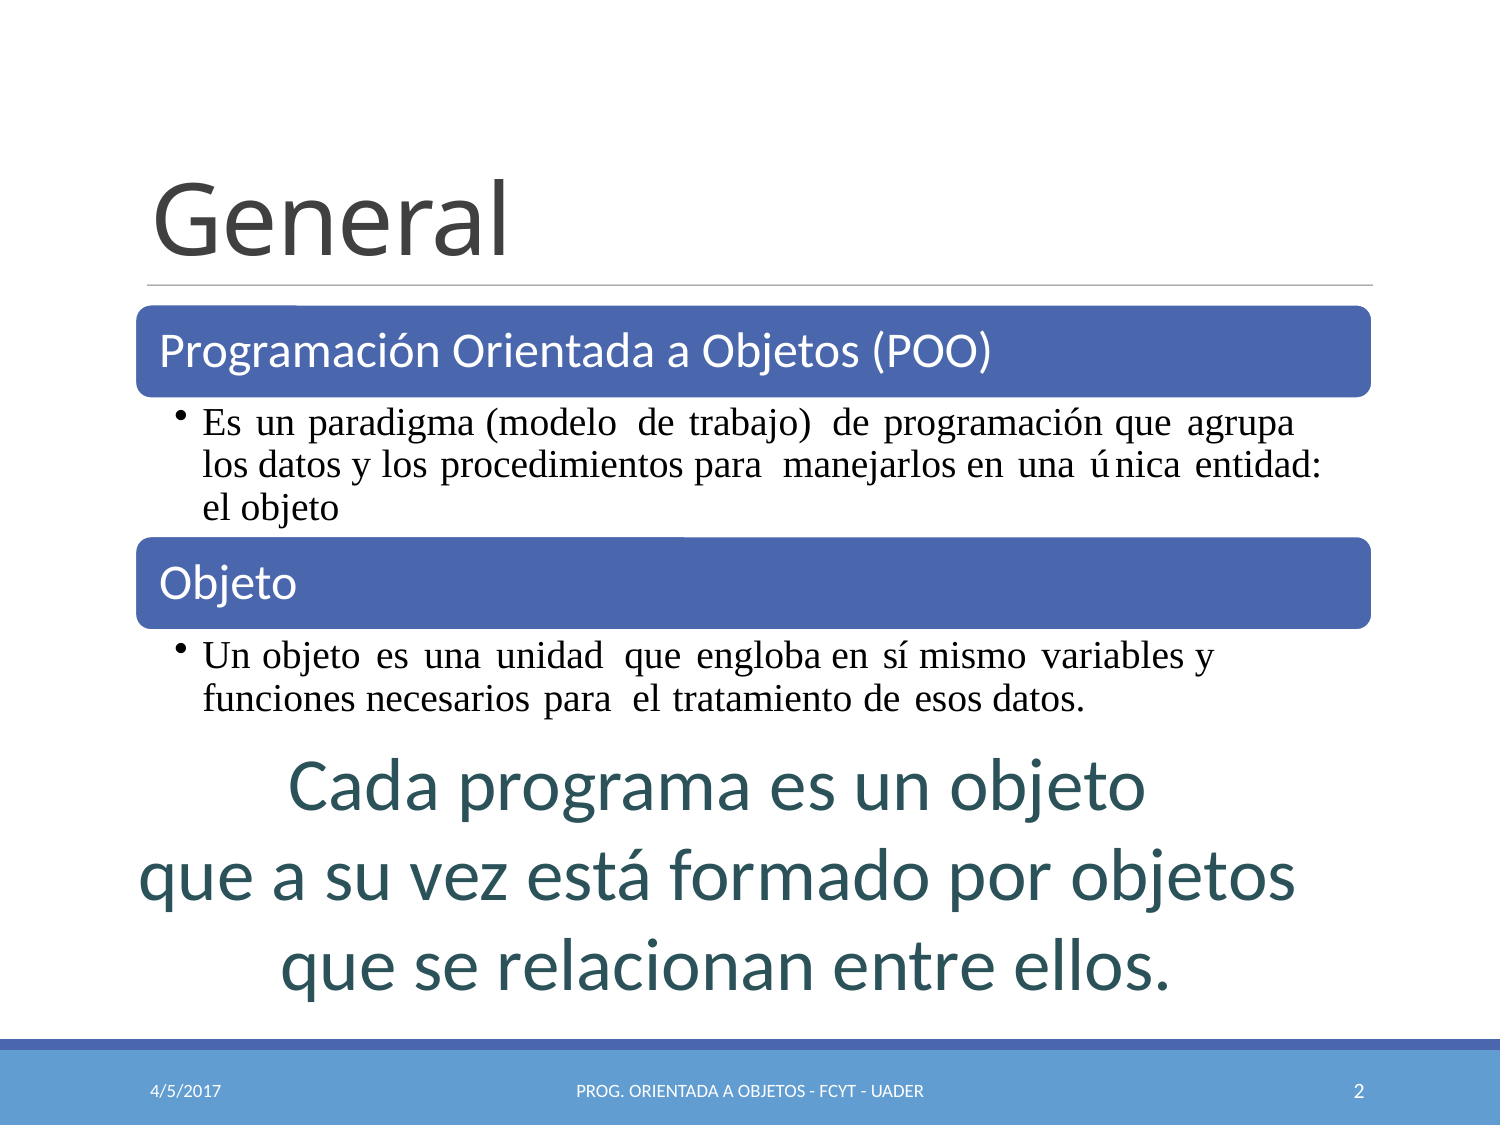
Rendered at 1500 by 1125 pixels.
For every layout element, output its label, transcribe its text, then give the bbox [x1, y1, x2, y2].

slide_number <número> [1218, 1059, 1380, 1120]
text_box Programación Orientada a Objetos (POO) [134, 304, 1373, 396]
title General [135, 47, 1373, 284]
text_box Cada programa es un objeto que a su vez está formado por objetos que se relacionan entre ellos. [123, 728, 1331, 1014]
text_box Es un paradigma (modelo de trabajo) de programación que agrupa los datos y los procedimientos para manejarlos en una única entidad: el objeto [134, 396, 1373, 535]
slide_number 4/5/2017 [135, 1059, 440, 1120]
text_box Objeto [134, 535, 1373, 629]
footer Prog. Orientada a Objetos - FCyT - UADER [453, 1059, 1047, 1120]
text_box Un objeto es una unidad que engloba en sí mismo variables y funciones necesarios para el tratamiento de esos datos. [134, 629, 1373, 725]
